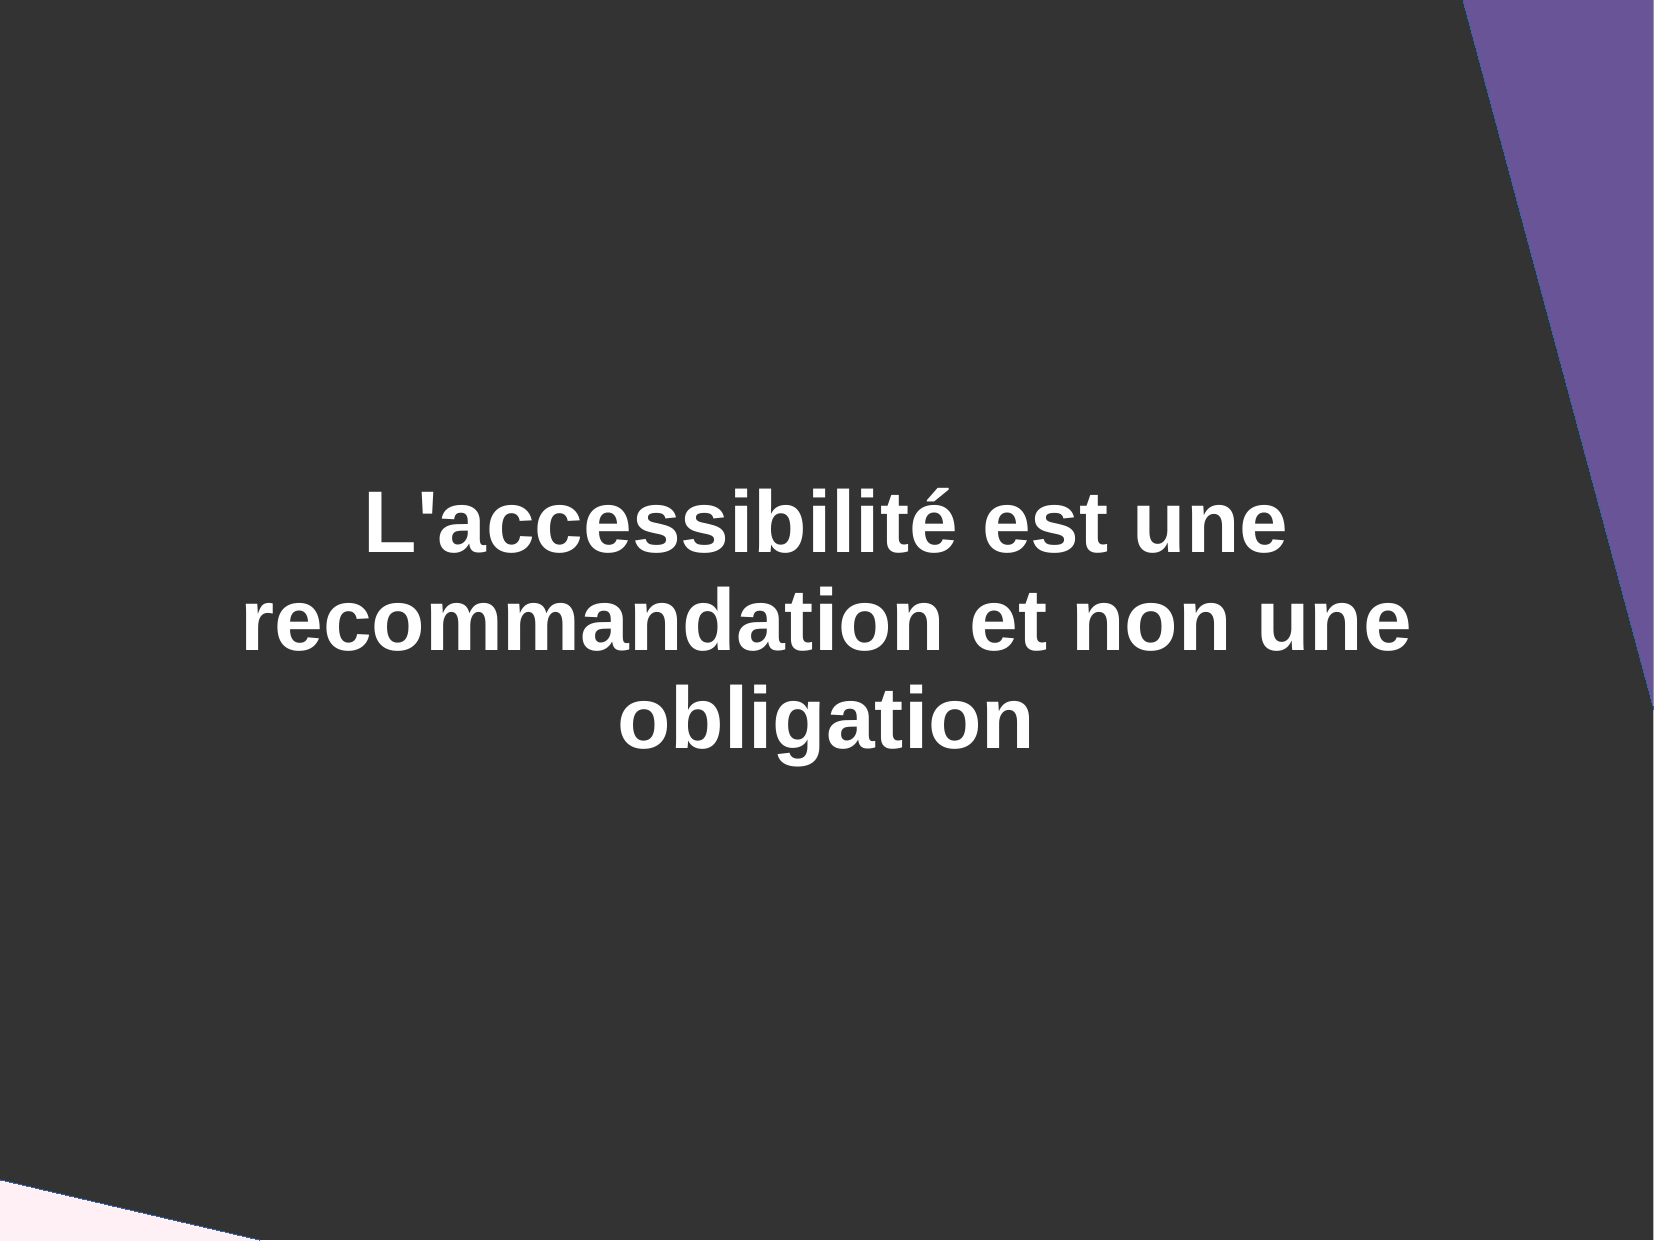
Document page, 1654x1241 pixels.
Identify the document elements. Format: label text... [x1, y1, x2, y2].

text_box [1463, 0, 1654, 710]
title L'accessibilité est une recommandation et non une obligation [31, 473, 1622, 767]
text_box [0, 1179, 264, 1241]
